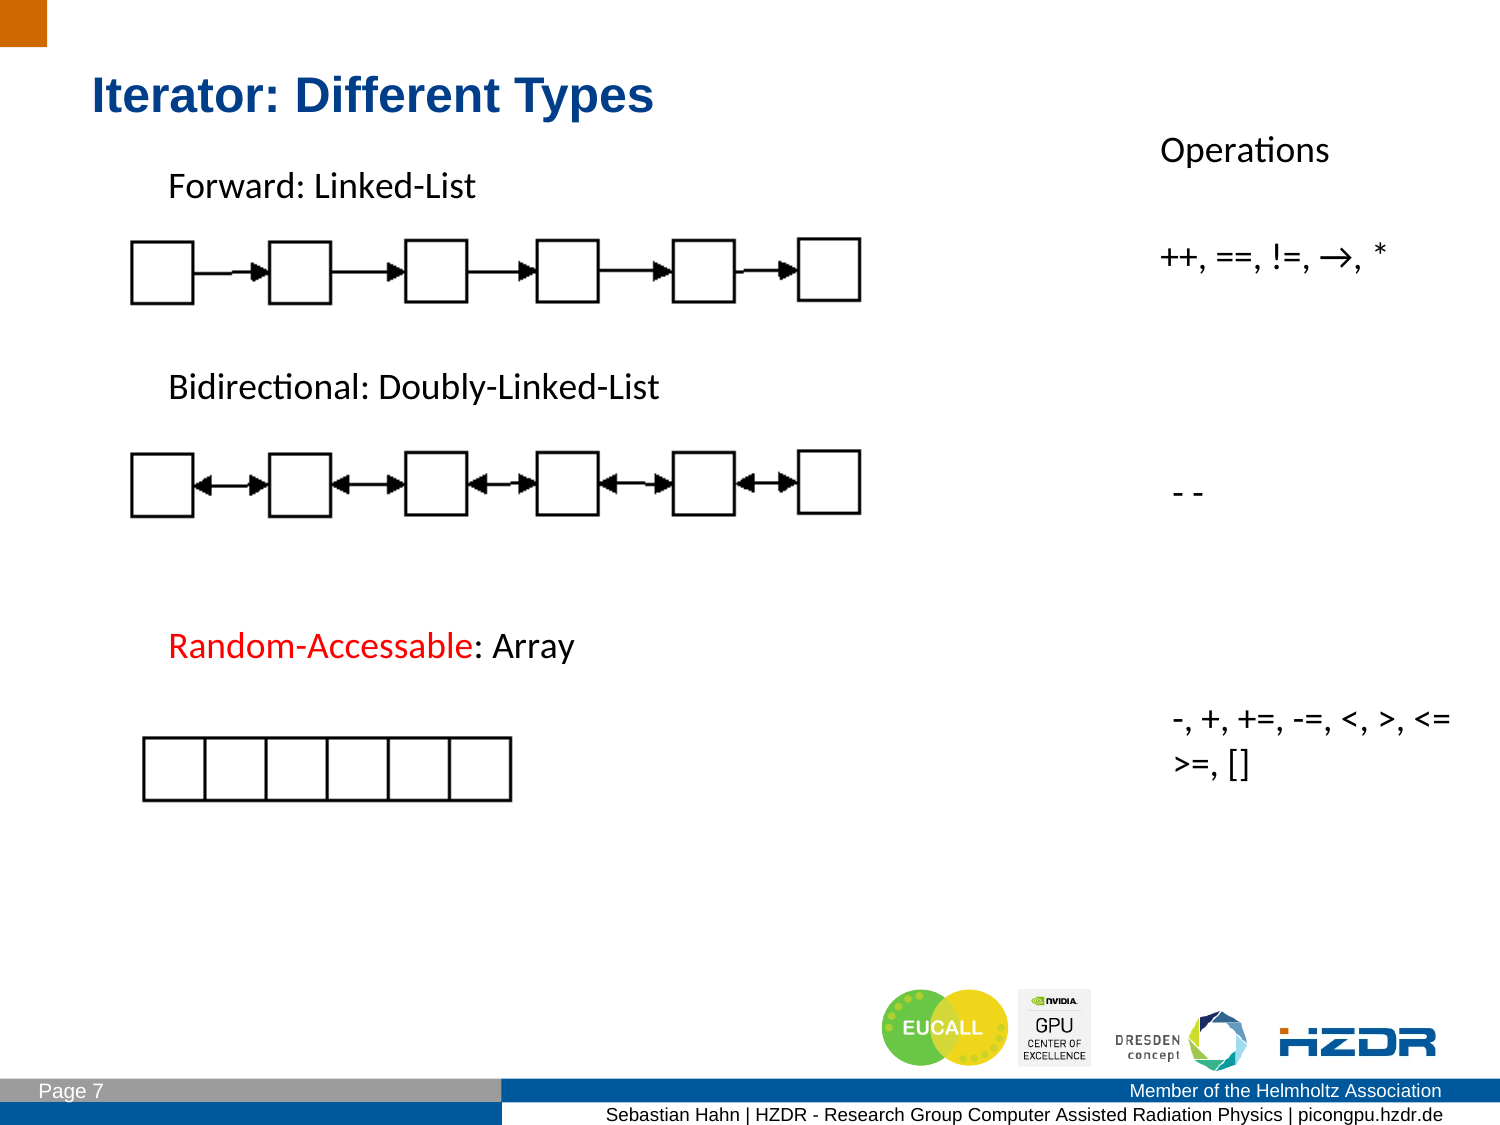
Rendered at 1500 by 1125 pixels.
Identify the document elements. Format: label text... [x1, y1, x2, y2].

picture [141, 735, 514, 804]
picture [874, 980, 1099, 1075]
text_box Bidirectional: Doubly-Linked-List [153, 354, 676, 415]
text_box - - [1157, 460, 1219, 521]
text_box Operations [1145, 117, 1345, 178]
list Iterator: Different Types [76, 54, 1424, 209]
text_box -, +, +=, -=, <, >, <= >=, [] [1157, 686, 1467, 792]
picture [129, 236, 863, 307]
picture [1116, 1011, 1247, 1071]
picture [129, 448, 863, 520]
text_box Random-Accessable: Array [153, 614, 590, 674]
text_box ++, ==, !=, →, * [1145, 224, 1406, 285]
text_box Forward: Linked-List [153, 153, 492, 214]
picture [1257, 1011, 1453, 1073]
